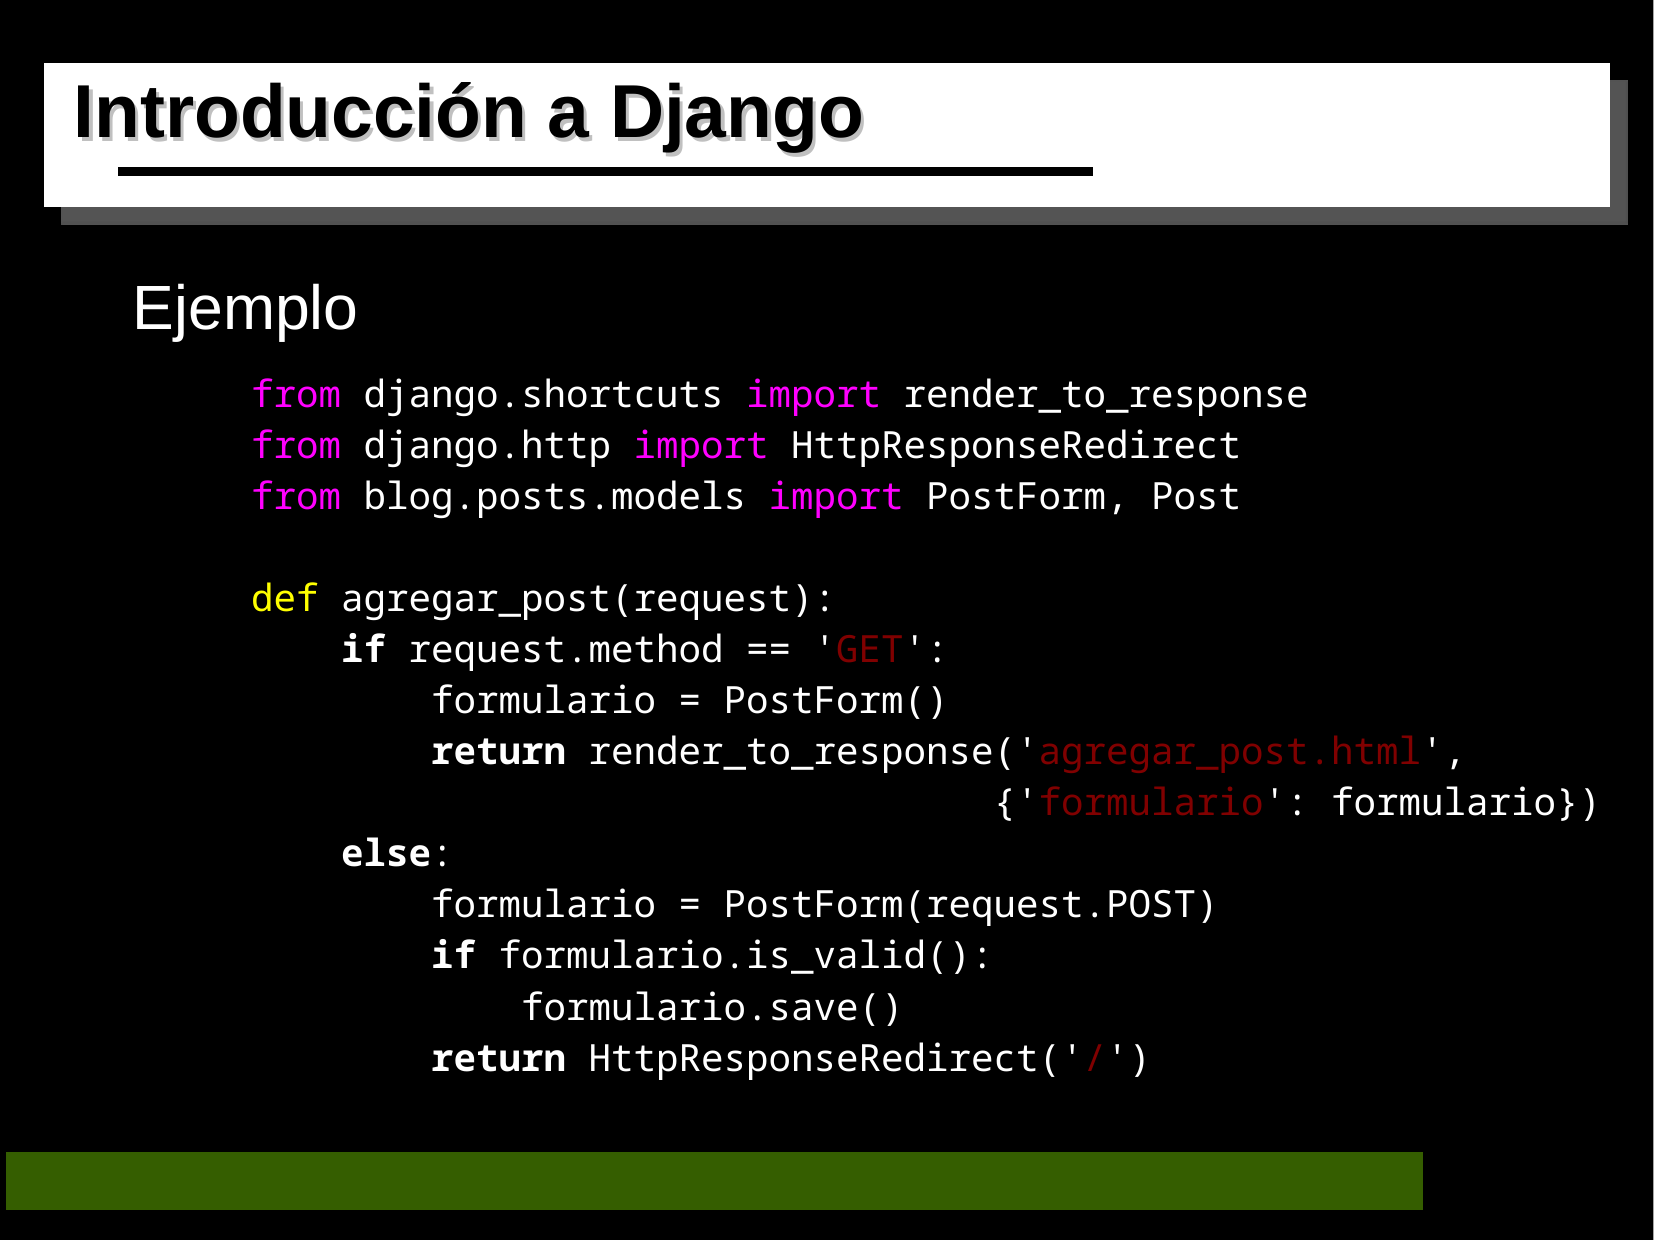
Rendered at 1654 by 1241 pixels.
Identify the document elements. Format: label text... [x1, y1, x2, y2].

text_box [5, 1151, 1424, 1211]
text_box Ejemplo [118, 265, 374, 351]
text_box from django.shortcuts import render_to_response from django.http import HttpResponseRedirect from blog.posts.models import PostForm, Post def agregar_post(request): if request.method == 'GET': formulario = PostForm() return render_to_response('agregar_post.html', {'formulario': formulario}) else: formulario = PostForm(request.POST) if formulario.is_valid(): formulario.save() return HttpResponseRedirect('/') [236, 360, 1654, 1028]
text_box Introducción a Django [59, 62, 894, 184]
text_box [44, 63, 1610, 207]
